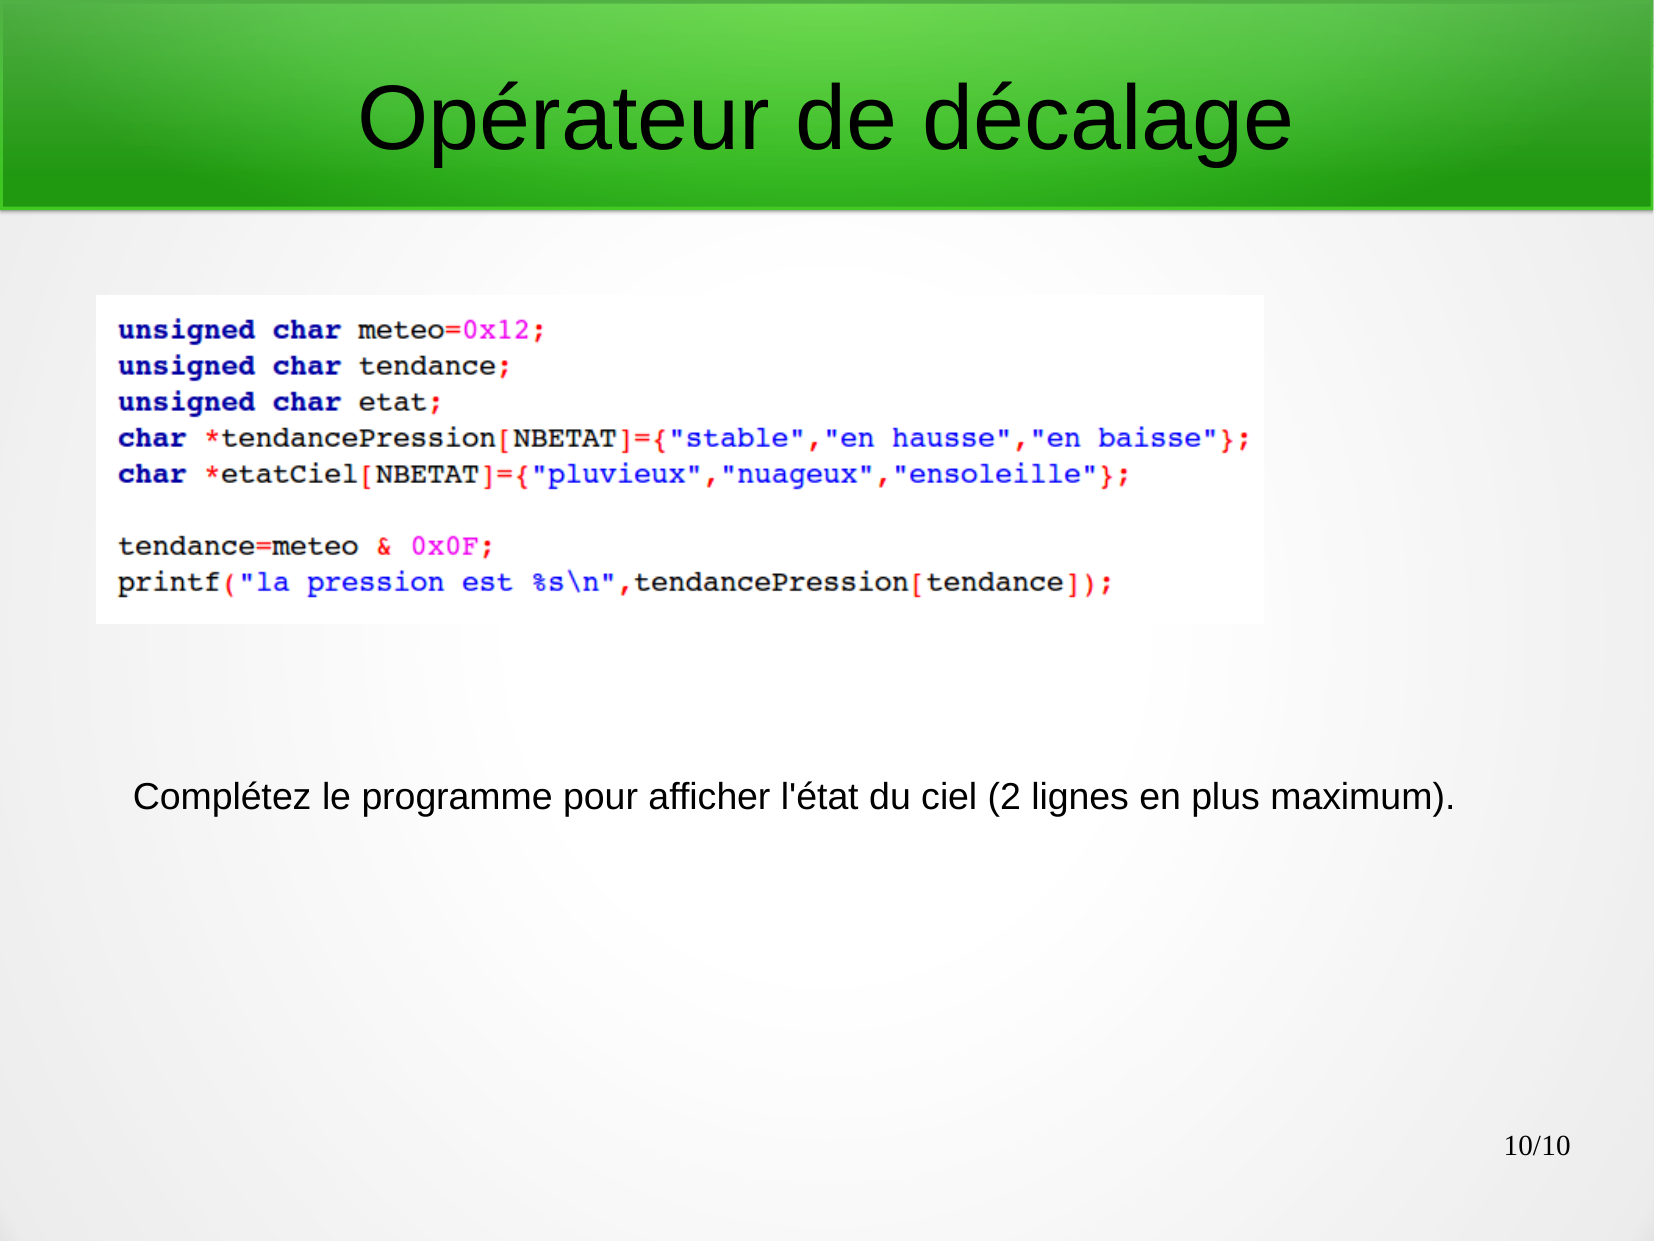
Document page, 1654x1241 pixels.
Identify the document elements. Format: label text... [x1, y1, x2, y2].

picture [96, 295, 1264, 624]
title Opérateur de décalage [82, 47, 1571, 189]
text_box Complétez le programme pour afficher l'état du ciel (2 lignes en plus maximum). [118, 767, 1524, 867]
